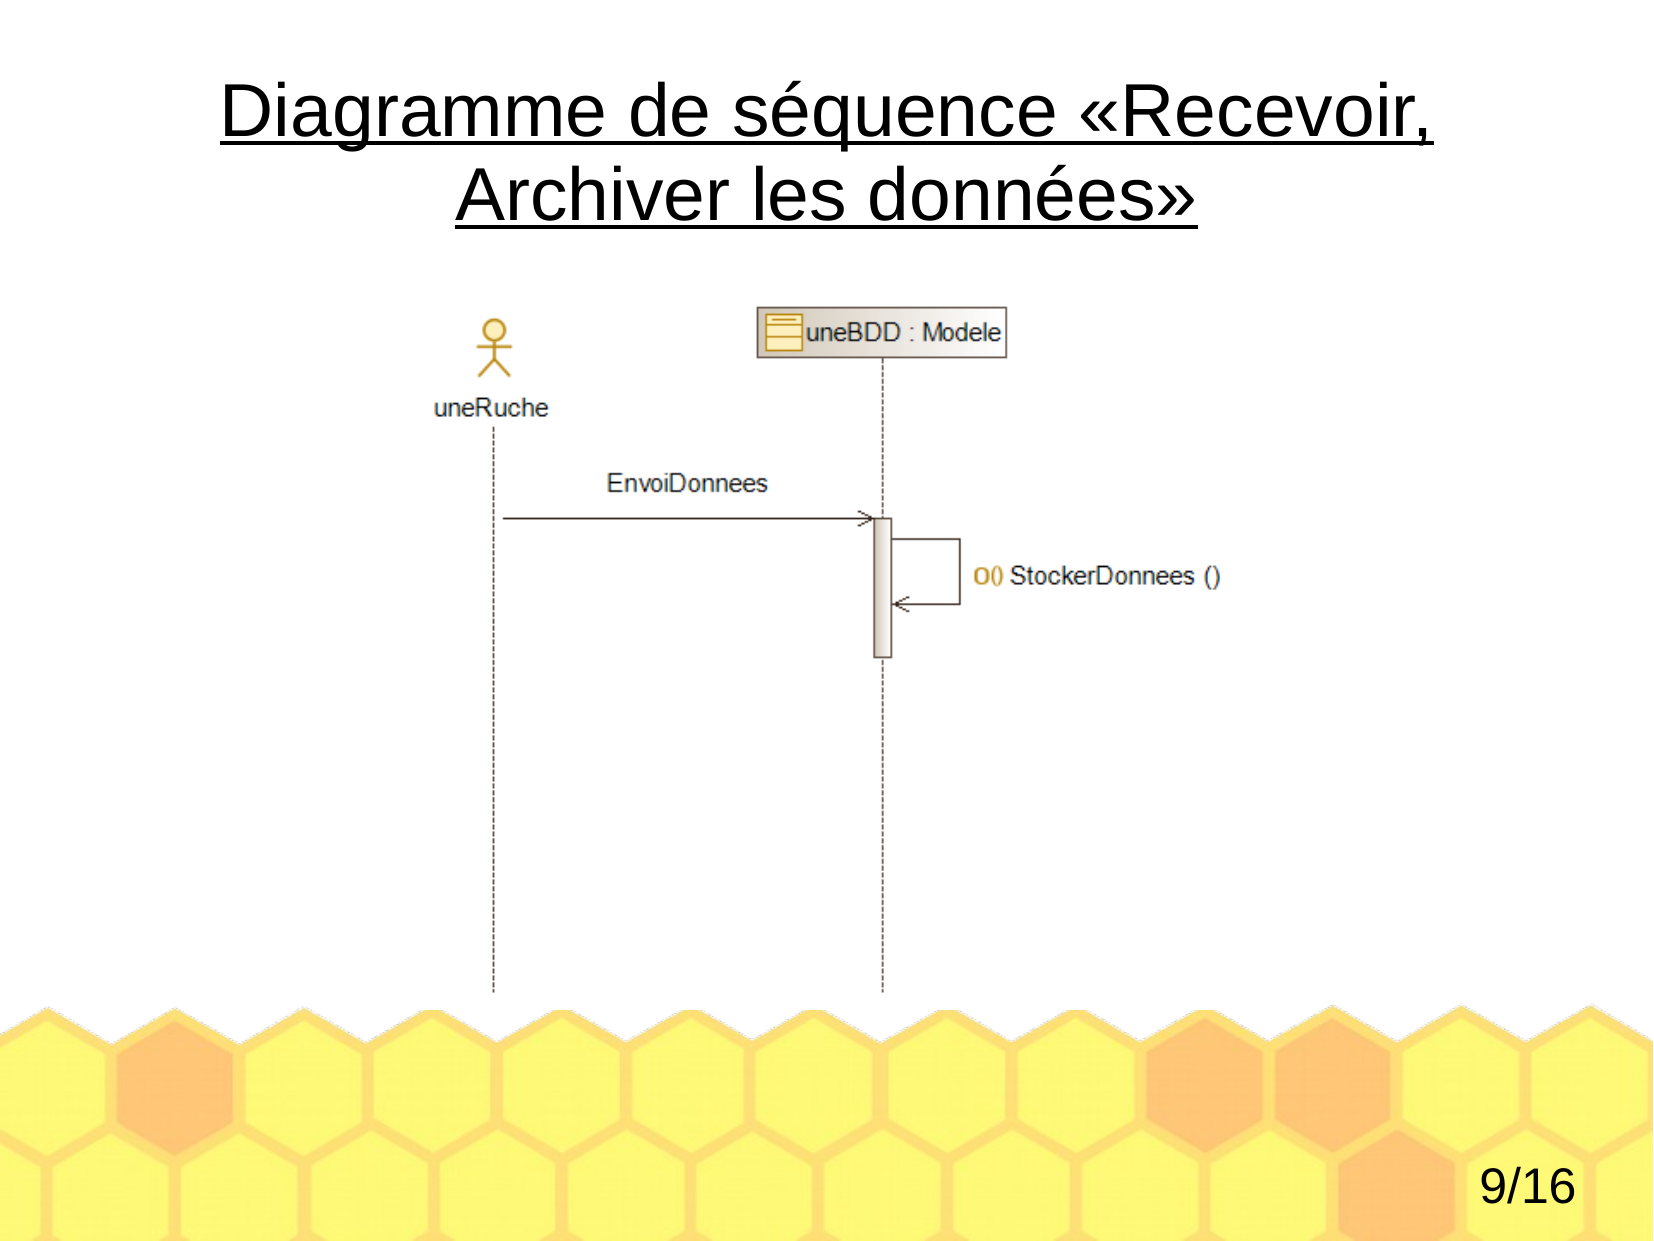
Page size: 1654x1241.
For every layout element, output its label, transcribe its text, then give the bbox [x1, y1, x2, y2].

text_box <numéro>/16 [1464, 1145, 1630, 1241]
title Diagramme de séquence «Recevoir, Archiver les données» [82, 40, 1571, 265]
picture [0, 290, 1653, 1241]
